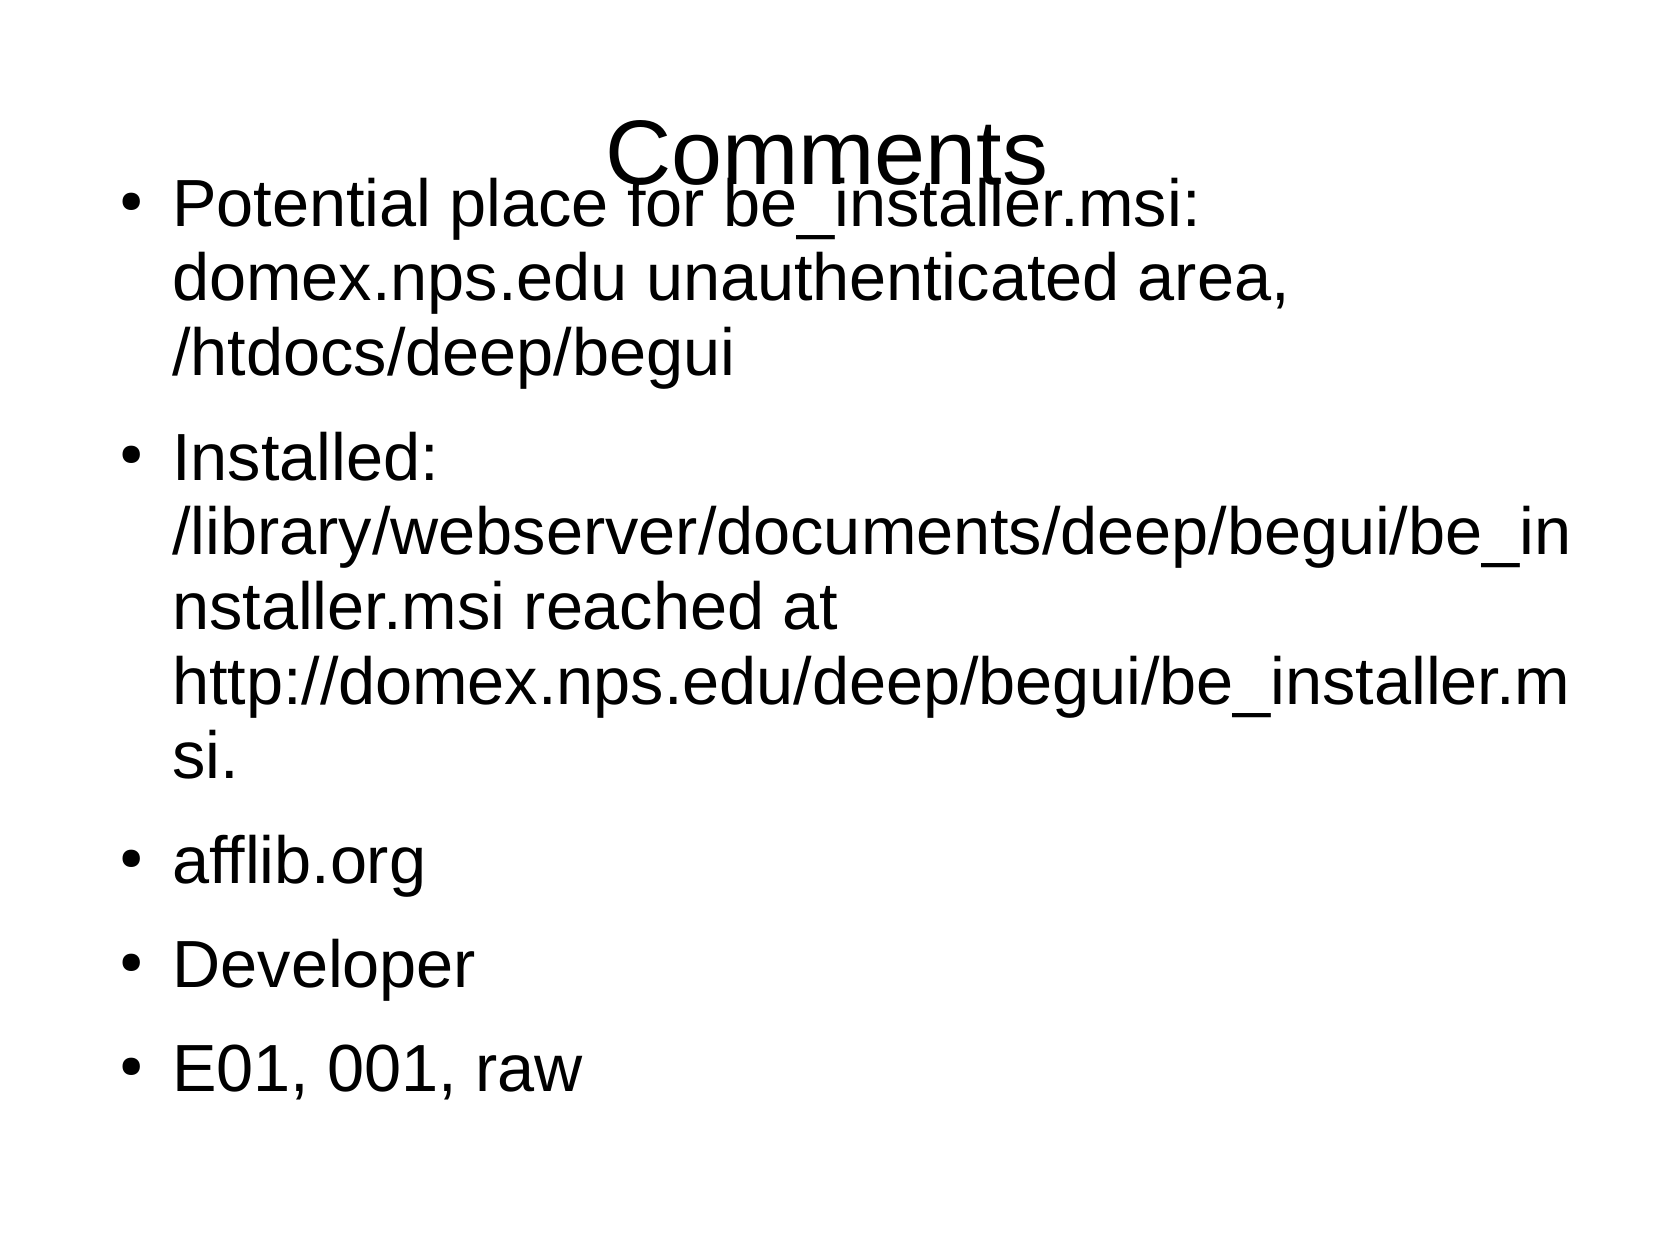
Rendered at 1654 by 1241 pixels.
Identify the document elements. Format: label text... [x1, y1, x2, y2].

list Potential place for be_installer.msi: domex.nps.edu unauthenticated area, /htdocs/deep/begui Installed: /library/webserver/documents/deep/begui/be_innstaller.msi reached at http://domex.nps.edu/deep/begui/be_installer.msi. afflib.org Developer E01, 001, raw [101, 165, 1590, 1034]
title Comments [82, 56, 1571, 250]
